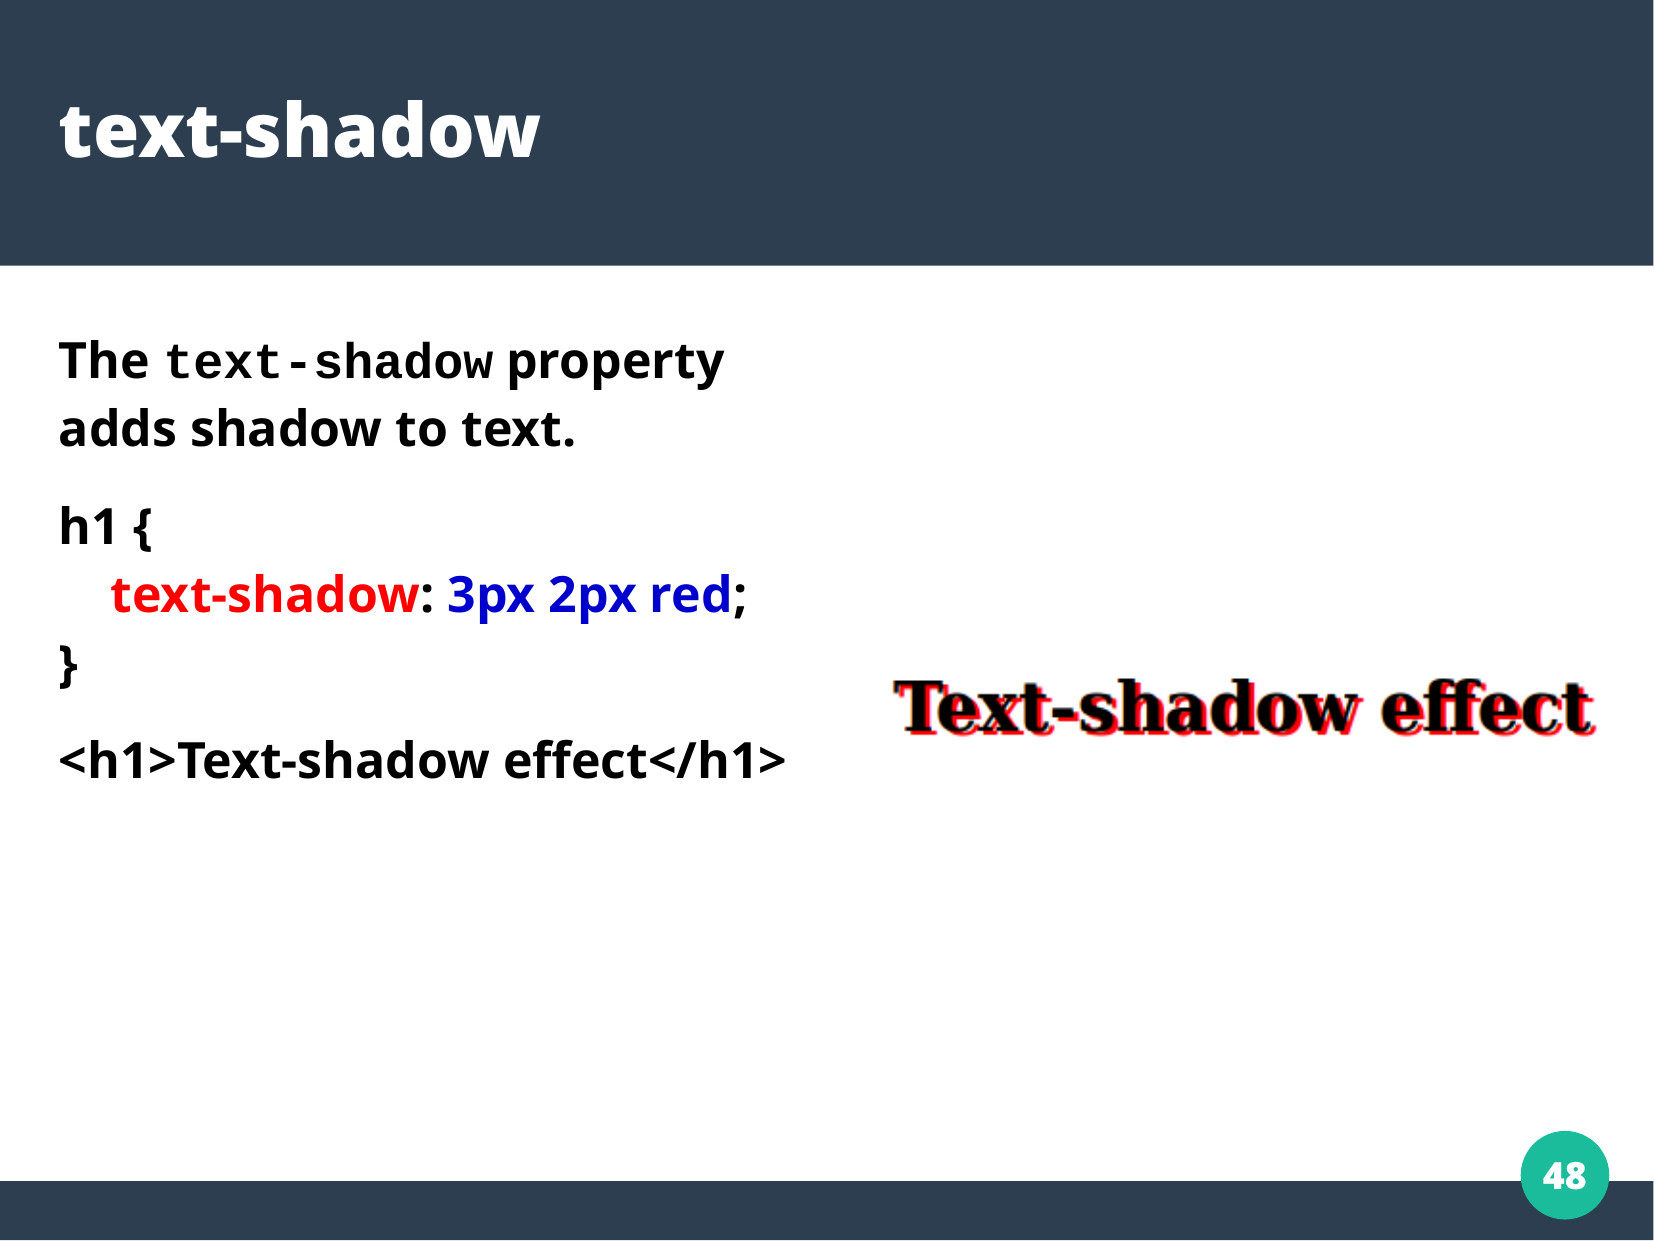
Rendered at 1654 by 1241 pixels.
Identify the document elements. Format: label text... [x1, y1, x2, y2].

title text-shadow [59, 49, 1595, 207]
picture [882, 621, 1637, 772]
list The text-shadow property adds shadow to text. h1 { text-shadow: 3px 2px red; } <h1>Text-shadow effect</h1> [59, 324, 809, 1152]
